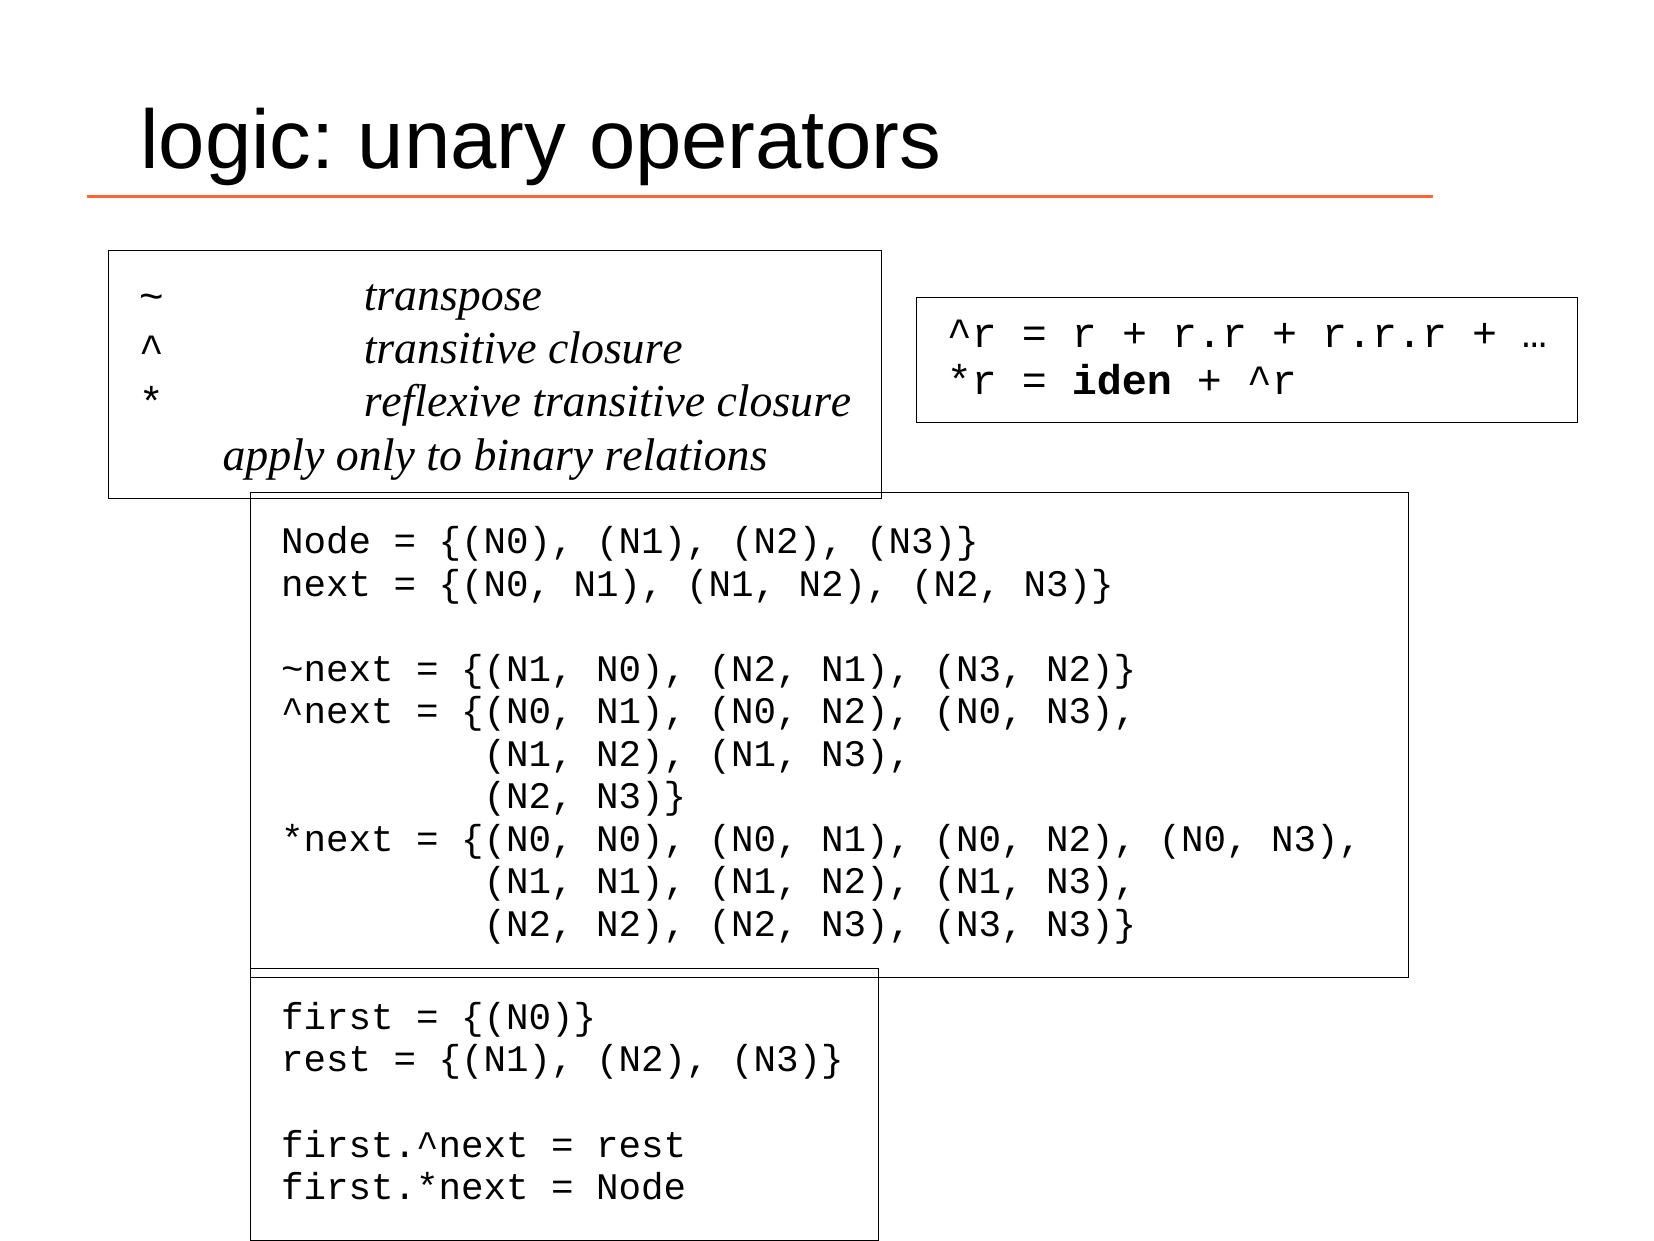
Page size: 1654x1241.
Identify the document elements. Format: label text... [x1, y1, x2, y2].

title logic: unary operators [140, 86, 1603, 192]
text_box ^r = r + r.r + r.r.r + … *r = iden + ^r [916, 300, 1578, 420]
text_box ~ transpose ^ transitive closure * reflexive transitive closure apply only to binary relations [108, 250, 882, 499]
text_box ~ transpose ^ transitive closure * reflexive transitive closure apply only to binary relations [251, 493, 882, 499]
text_box first = {(N0)} rest = {(N1), (N2), (N3)} first.^next = rest first.*next = Node [250, 977, 879, 1232]
text_box Node = {(N0), (N1), (N2), (N3)} next = {(N0, N1), (N1, N2), (N2, N3)} ~next = {(N1, N0), (N2, N1), (N3, N2)} ^next = {(N0, N1), (N0, N2), (N0, N3), (N1, N2), (N1, N3), (N2, N3)} *next = {(N0, N0), (N0, N1), (N0, N2), (N0, N3), (N1, N1), (N1, N2), (N1, N3), (N2, N2), (N2, N3), (N3, N3)} [250, 511, 1409, 959]
